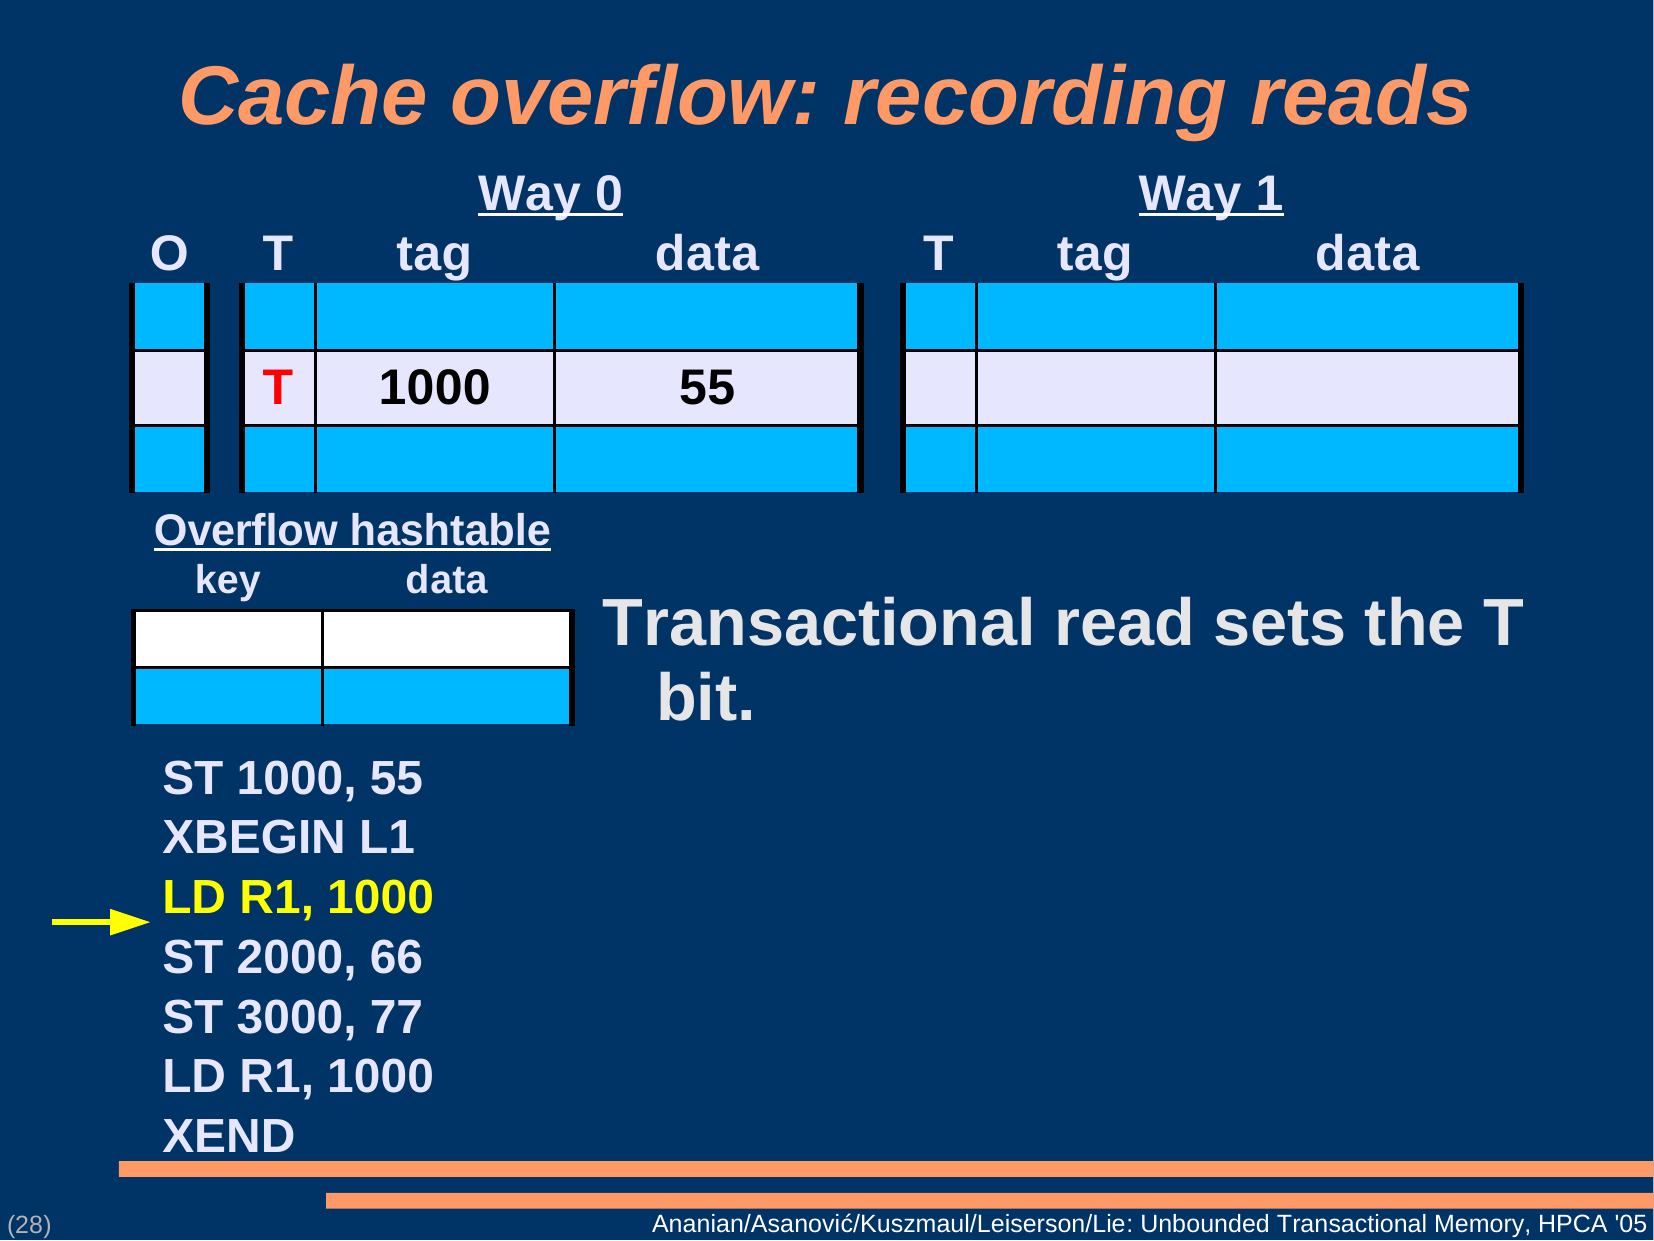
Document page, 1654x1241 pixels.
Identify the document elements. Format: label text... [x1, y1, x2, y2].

chart [127, 163, 1527, 495]
chart [128, 508, 577, 727]
title Cache overflow: recording reads [51, 28, 1600, 163]
text_box ST 1000, 55 XBEGIN L1 LD R1, 1000 ST 2000, 66 ST 3000, 77 LD R1, 1000 XEND [162, 750, 435, 1163]
list Transactional read sets the T bit. [585, 585, 1561, 1140]
